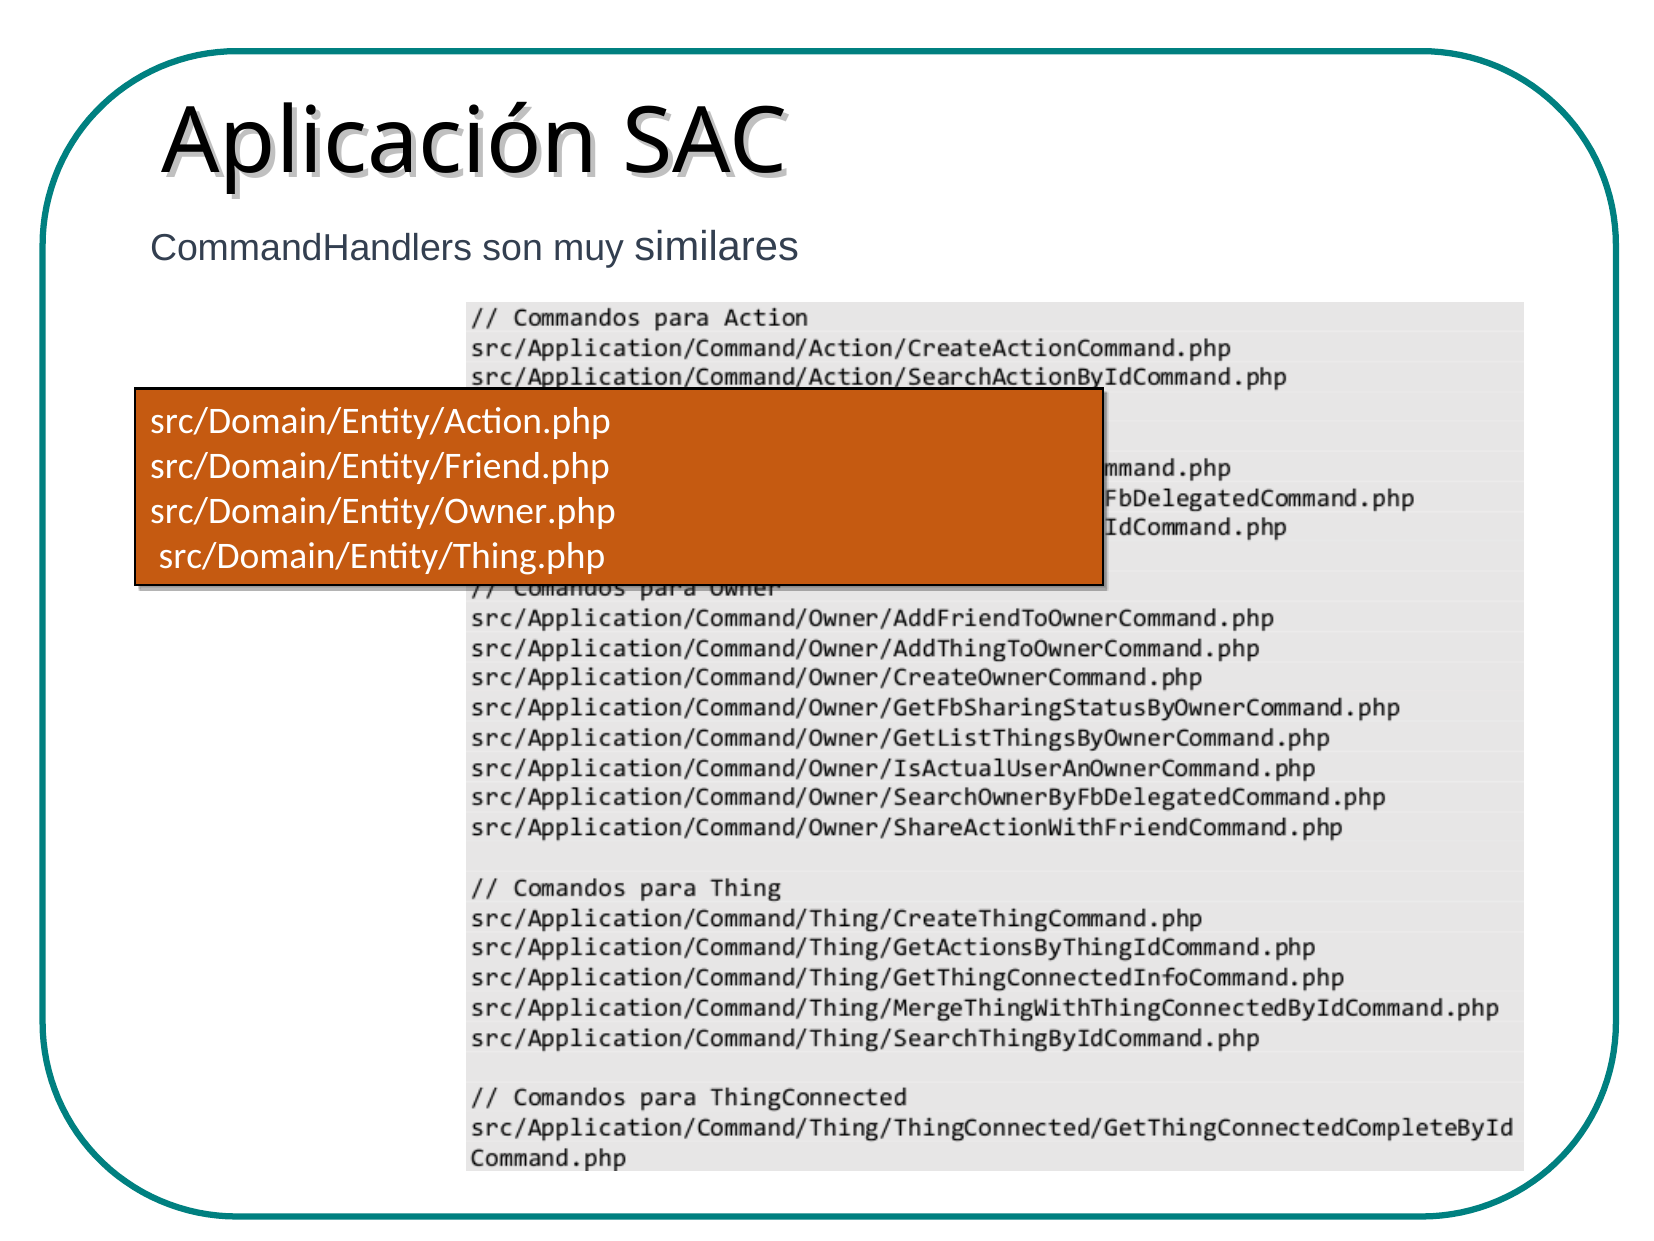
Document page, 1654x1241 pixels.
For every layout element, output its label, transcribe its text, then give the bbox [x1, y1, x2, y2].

picture [466, 302, 1524, 1171]
title Aplicación SAC [161, 57, 1596, 215]
text_box CommandHandlers son muy similares [135, 215, 822, 279]
title Aplicación SAC [1484, 57, 1596, 150]
text_box src/Domain/Entity/Action.php src/Domain/Entity/Friend.php src/Domain/Entity/Owner.php src/Domain/Entity/Thing.php [135, 388, 1104, 586]
